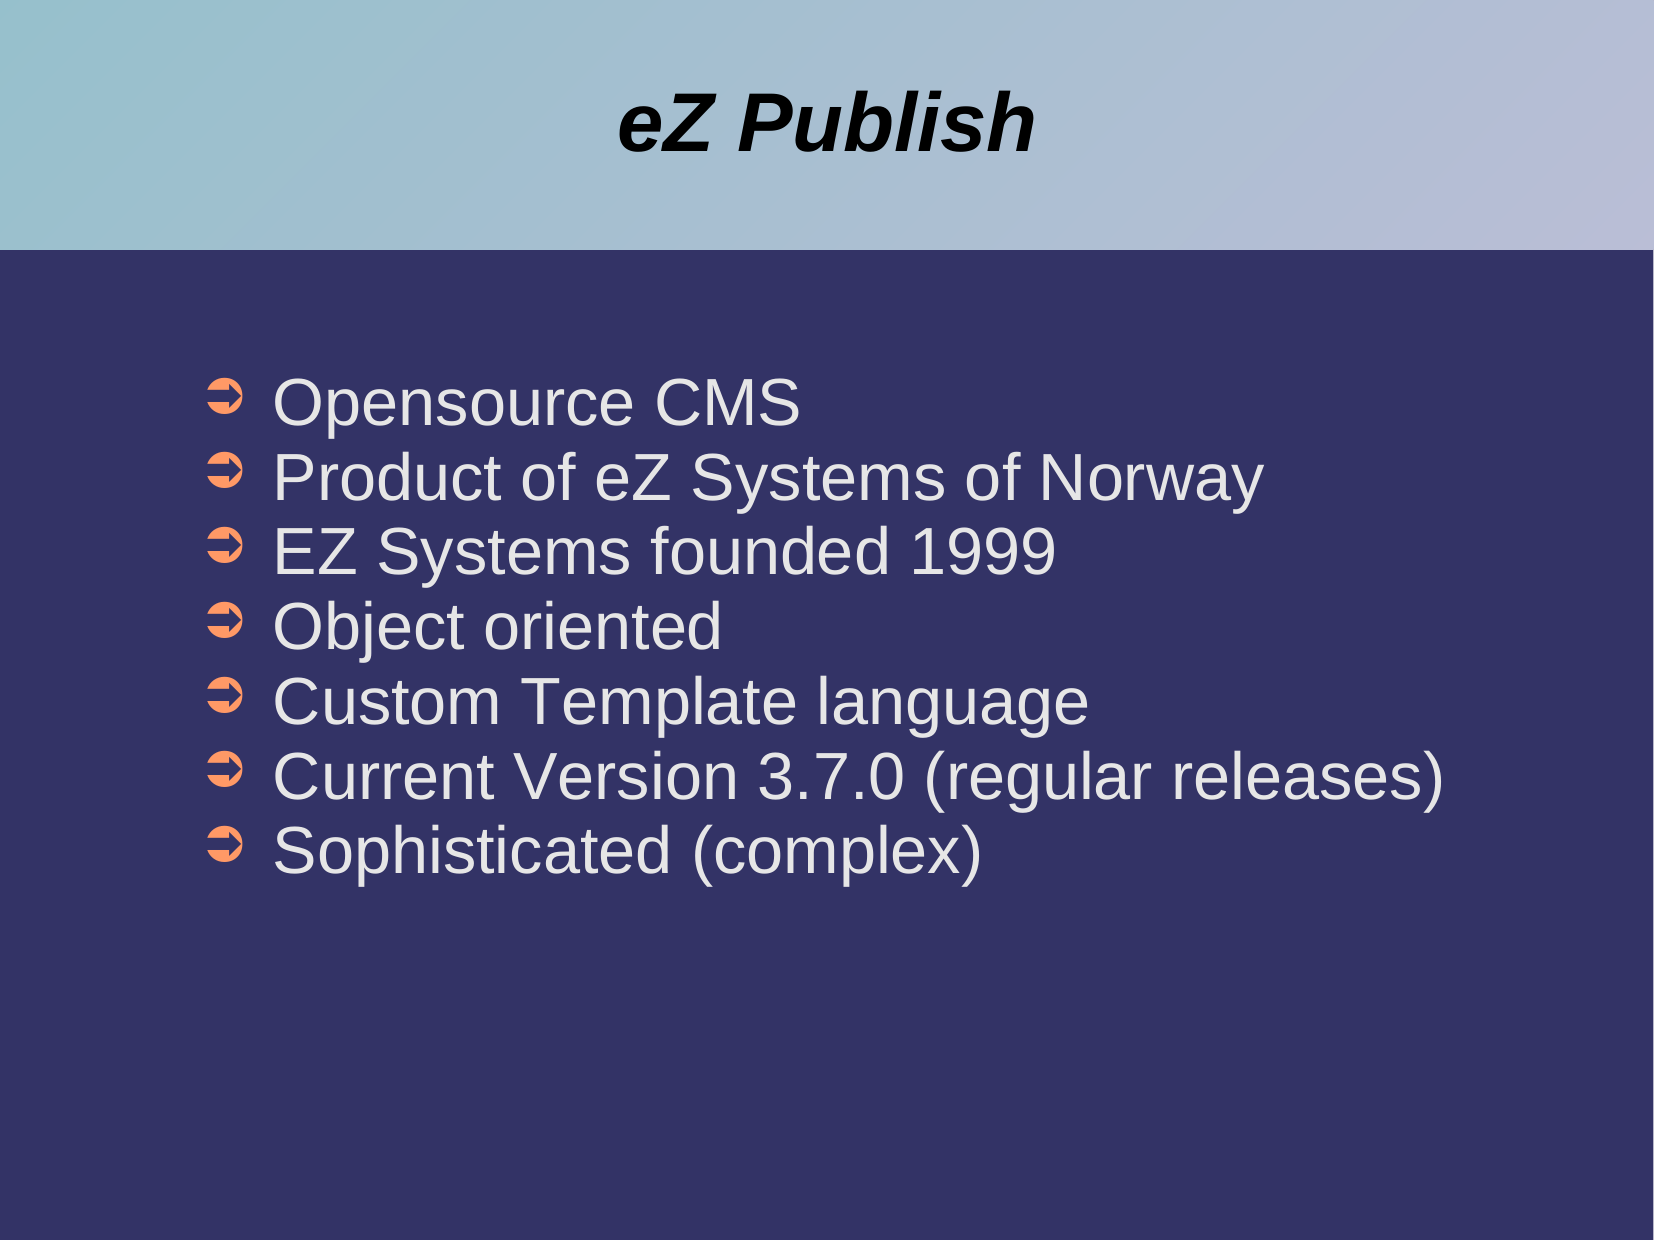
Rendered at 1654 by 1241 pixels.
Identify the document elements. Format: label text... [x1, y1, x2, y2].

title eZ Publish [121, 19, 1534, 227]
list Opensource CMS Product of eZ Systems of Norway EZ Systems founded 1999 Object oriented Custom Template language Current Version 3.7.0 (regular releases) Sophisticated (complex) [178, 364, 1570, 1147]
